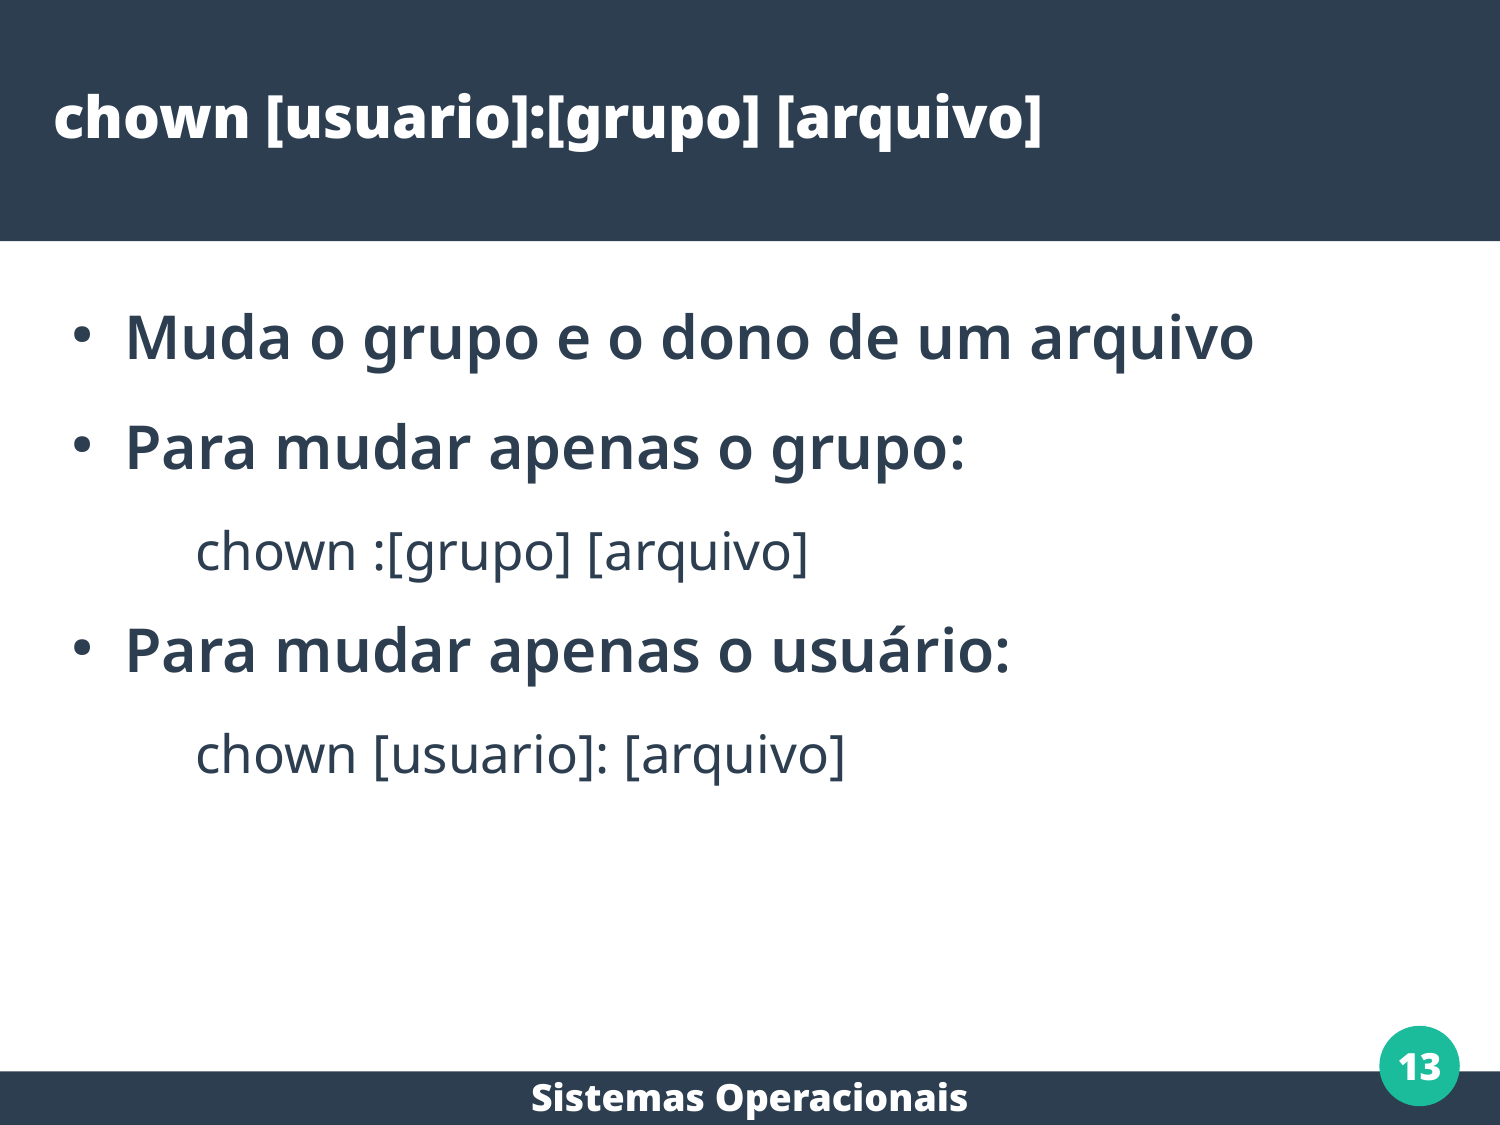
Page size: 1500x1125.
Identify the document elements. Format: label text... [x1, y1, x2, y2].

title chown [usuario]:[grupo] [arquivo] [53, 44, 1447, 188]
list Muda o grupo e o dono de um arquivo Para mudar apenas o grupo: chown :[grupo] [arquivo] Para mudar apenas o usuário: chown [usuario]: [arquivo] [53, 294, 1447, 1045]
